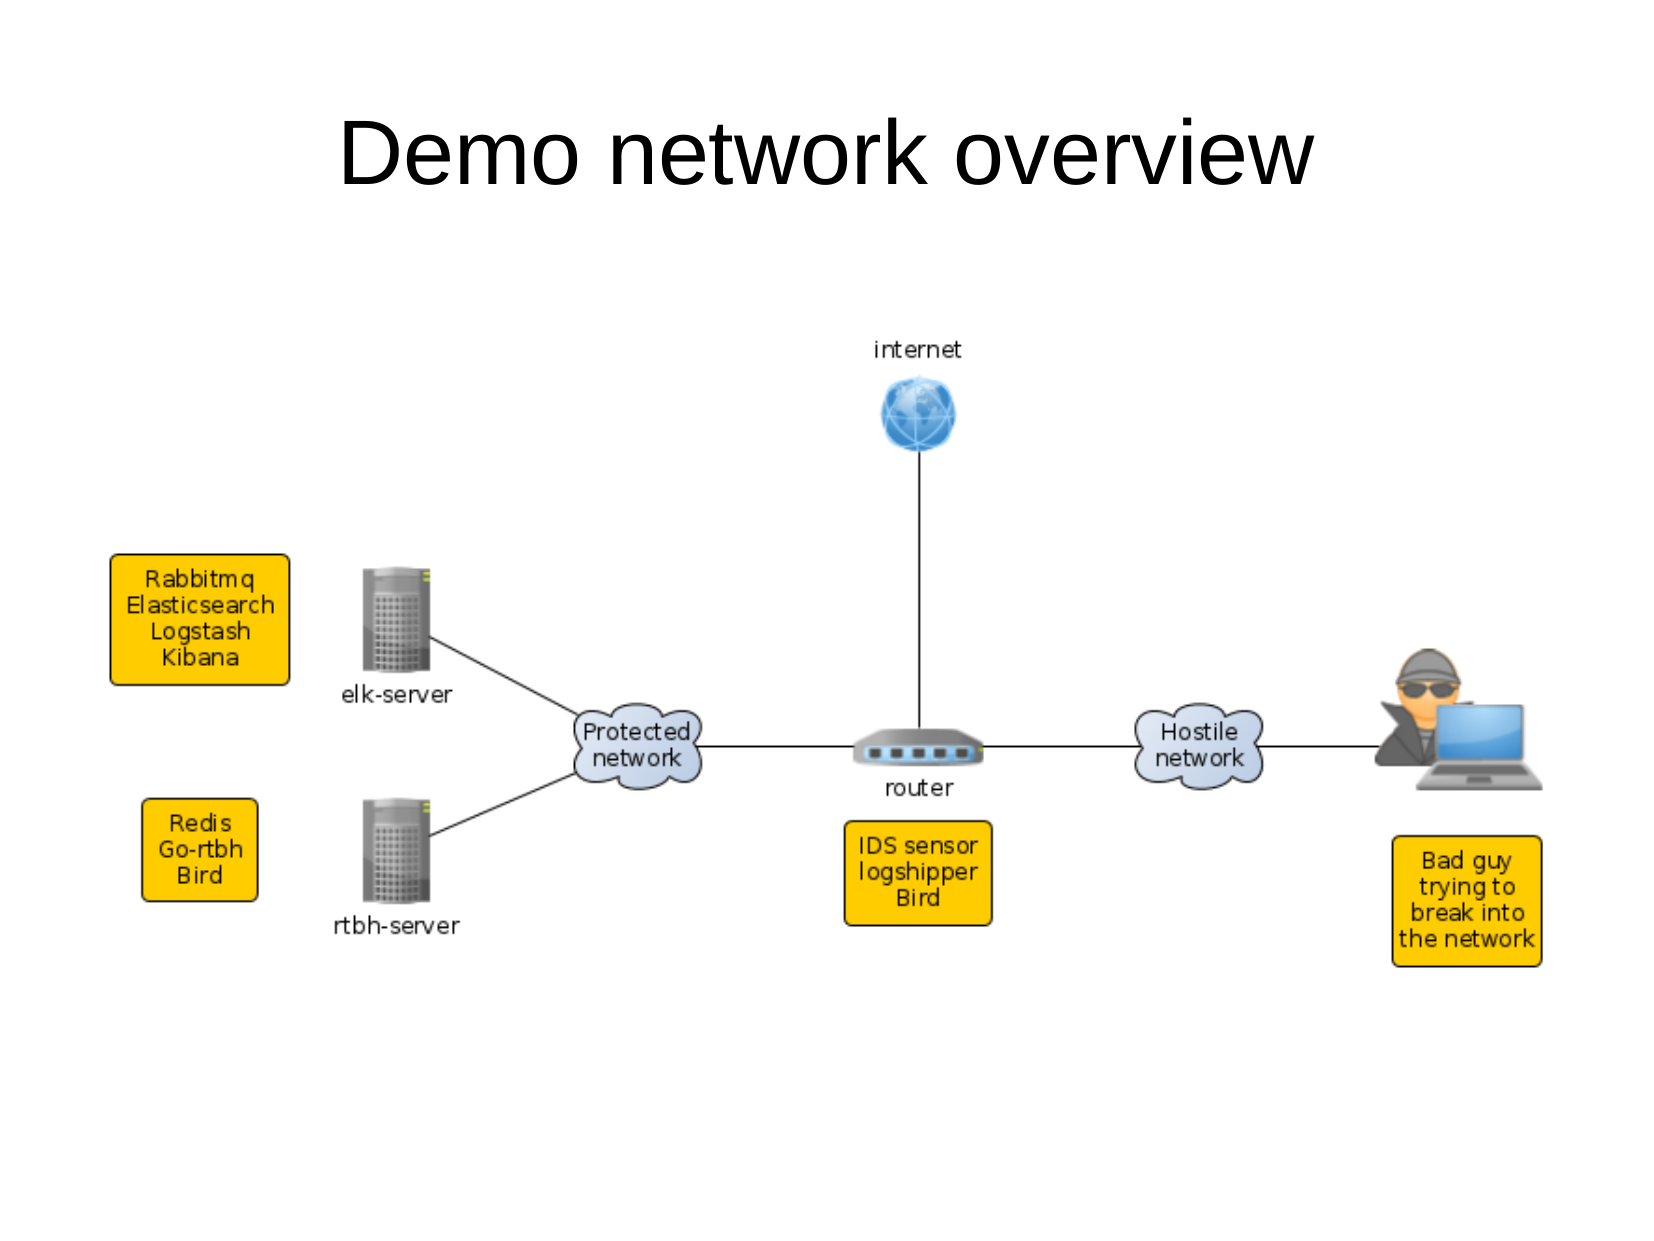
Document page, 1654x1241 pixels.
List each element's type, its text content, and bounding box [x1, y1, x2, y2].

title Demo network overview [82, 49, 1571, 257]
picture [82, 306, 1571, 994]
